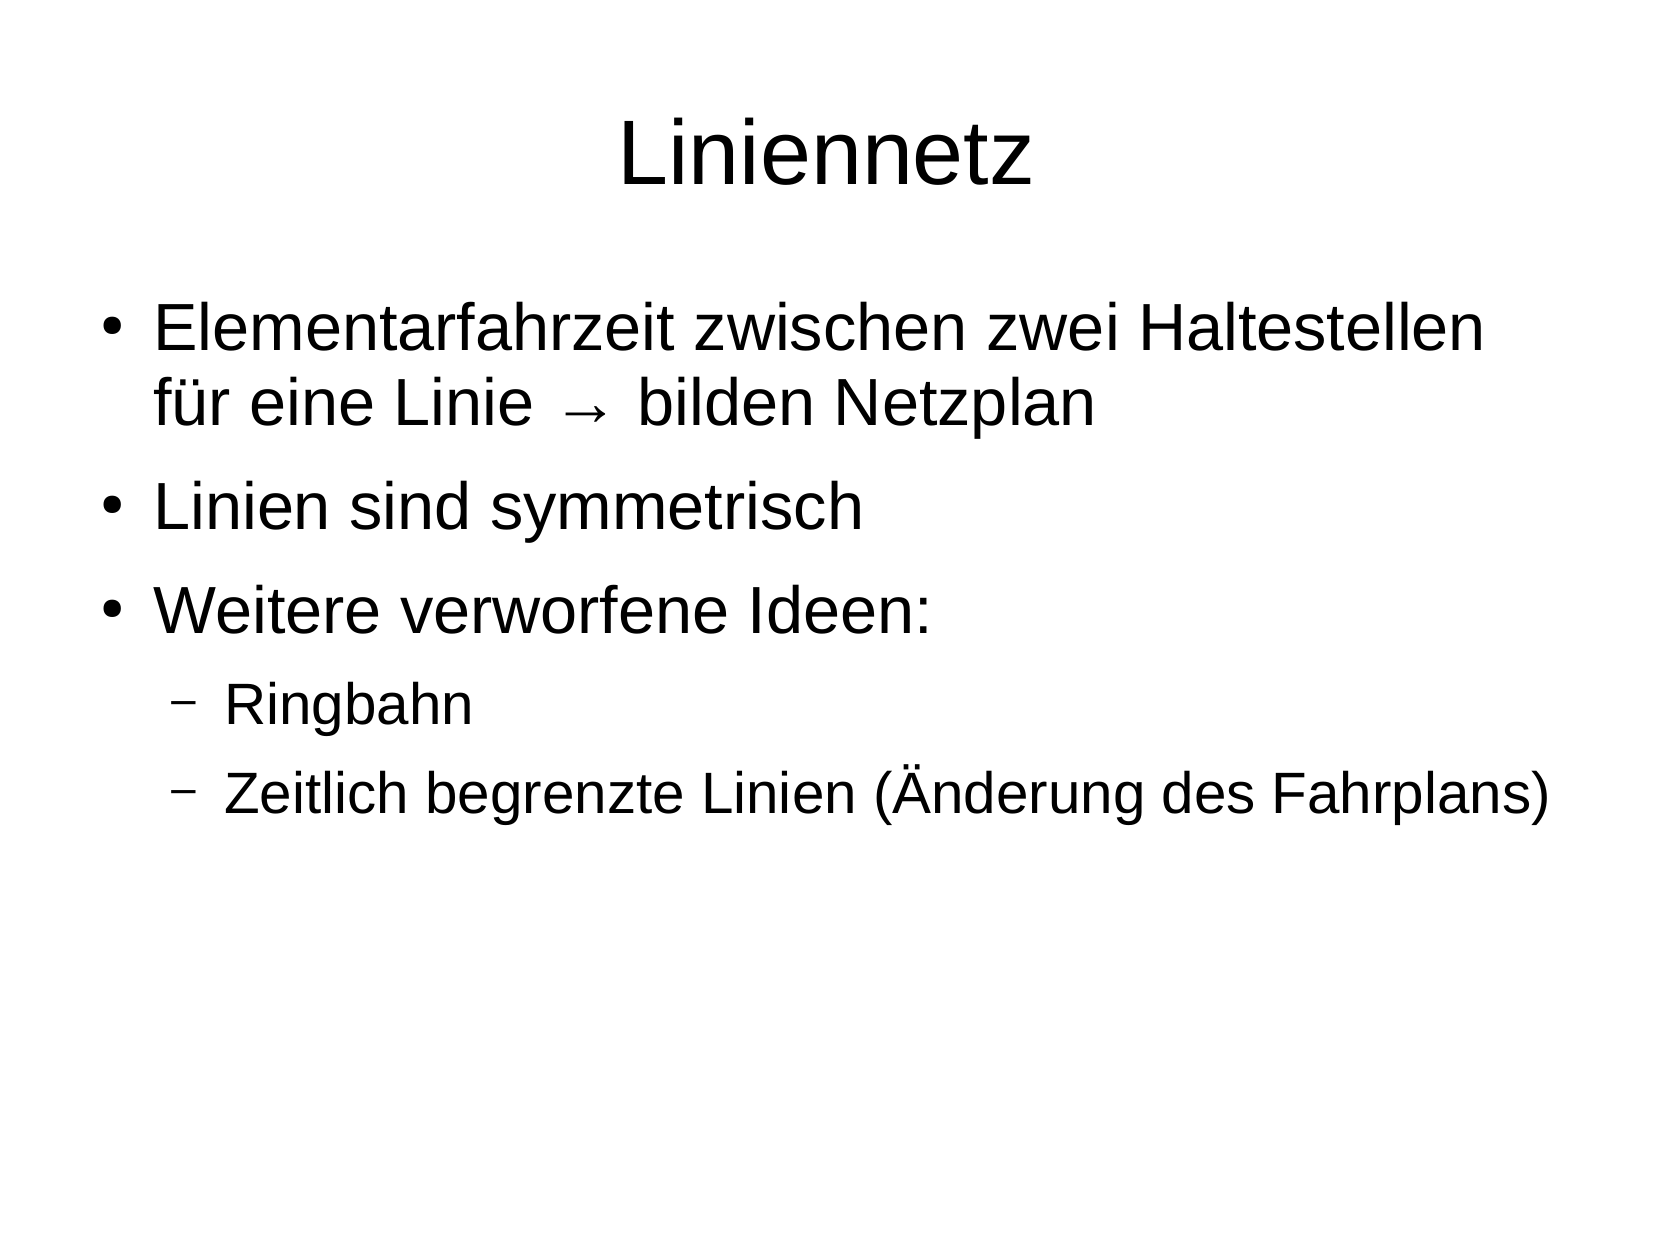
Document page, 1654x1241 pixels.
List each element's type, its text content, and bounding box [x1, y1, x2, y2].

list Elementarfahrzeit zwischen zwei Haltestellen für eine Linie → bilden Netzplan Linien sind symmetrisch Weitere verworfene Ideen: Ringbahn Zeitlich begrenzte Linien (Änderung des Fahrplans) [82, 290, 1571, 1010]
title Liniennetz [82, 49, 1571, 257]
